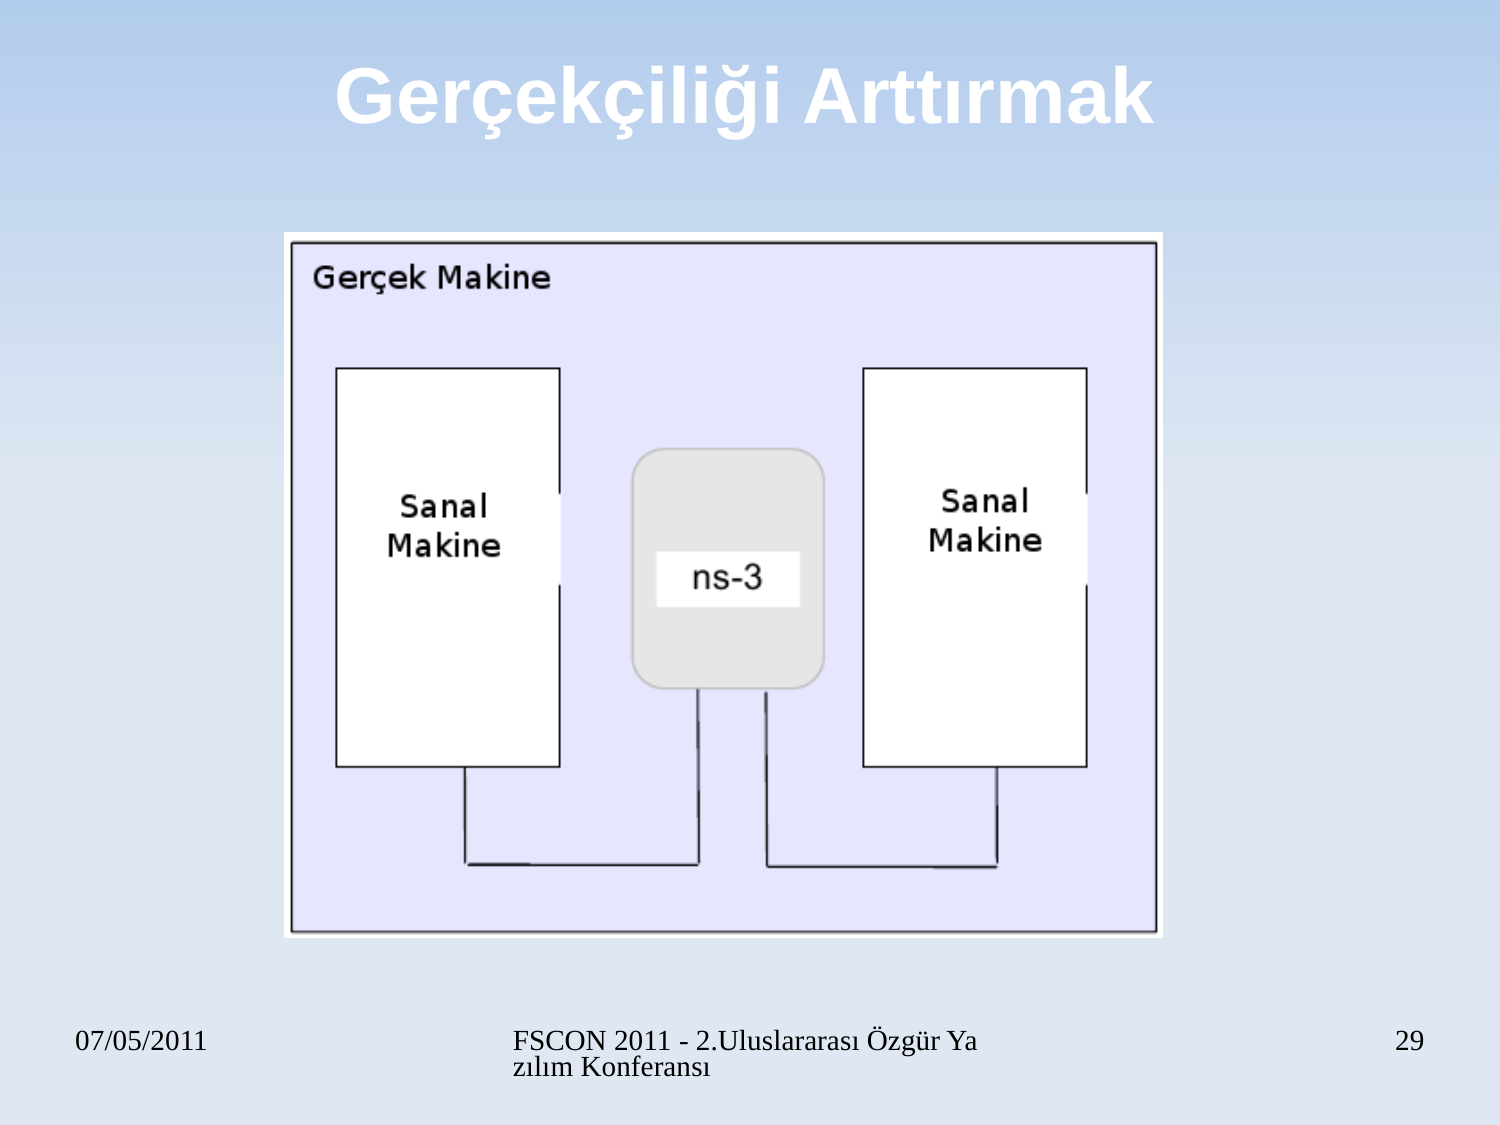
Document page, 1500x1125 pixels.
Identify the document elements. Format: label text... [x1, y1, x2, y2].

title Gerçekçiliği Arttırmak [69, 0, 1420, 188]
picture [0, 0, 1500, 1125]
